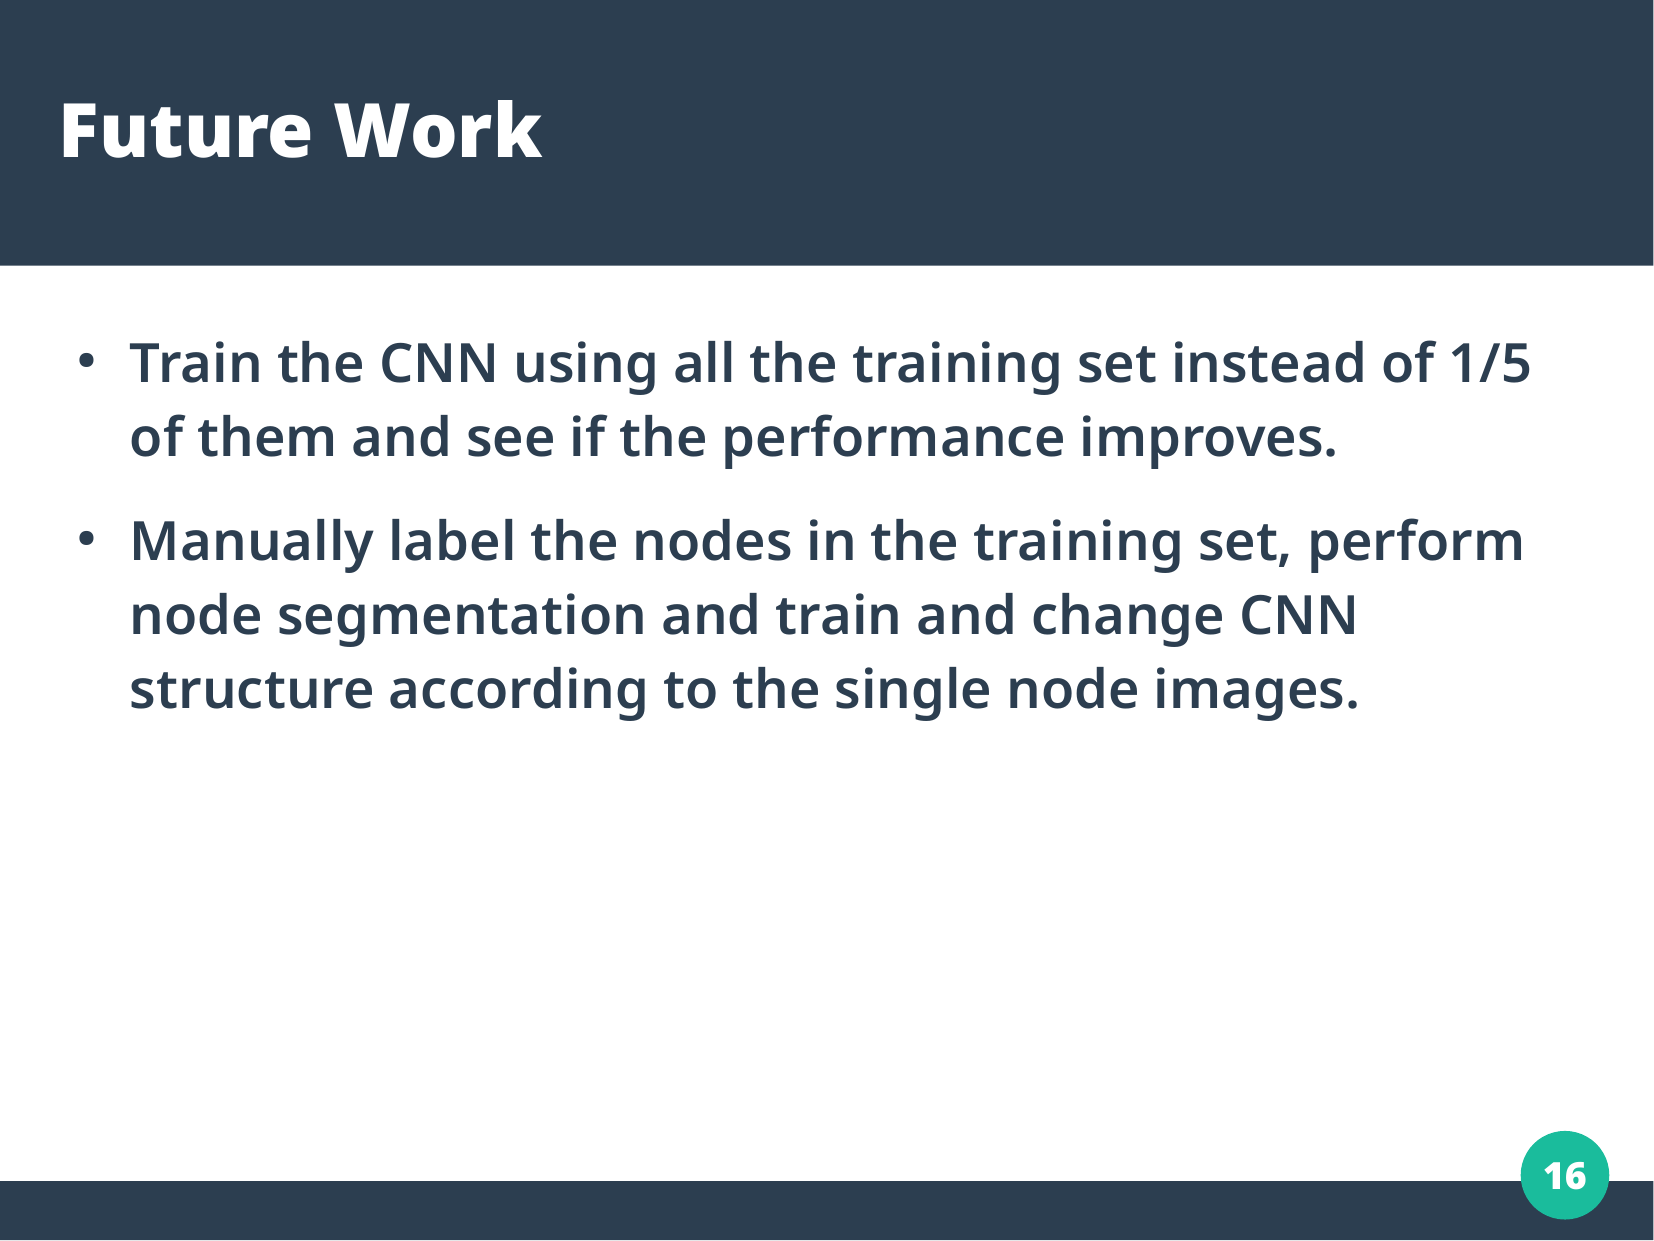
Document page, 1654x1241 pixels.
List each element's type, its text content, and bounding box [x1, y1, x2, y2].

title Future Work [59, 49, 1595, 207]
list Train the CNN using all the training set instead of 1/5 of them and see if the performance improves. Manually label the nodes in the training set, perform node segmentation and train and change CNN structure according to the single node images. [59, 324, 1595, 1152]
